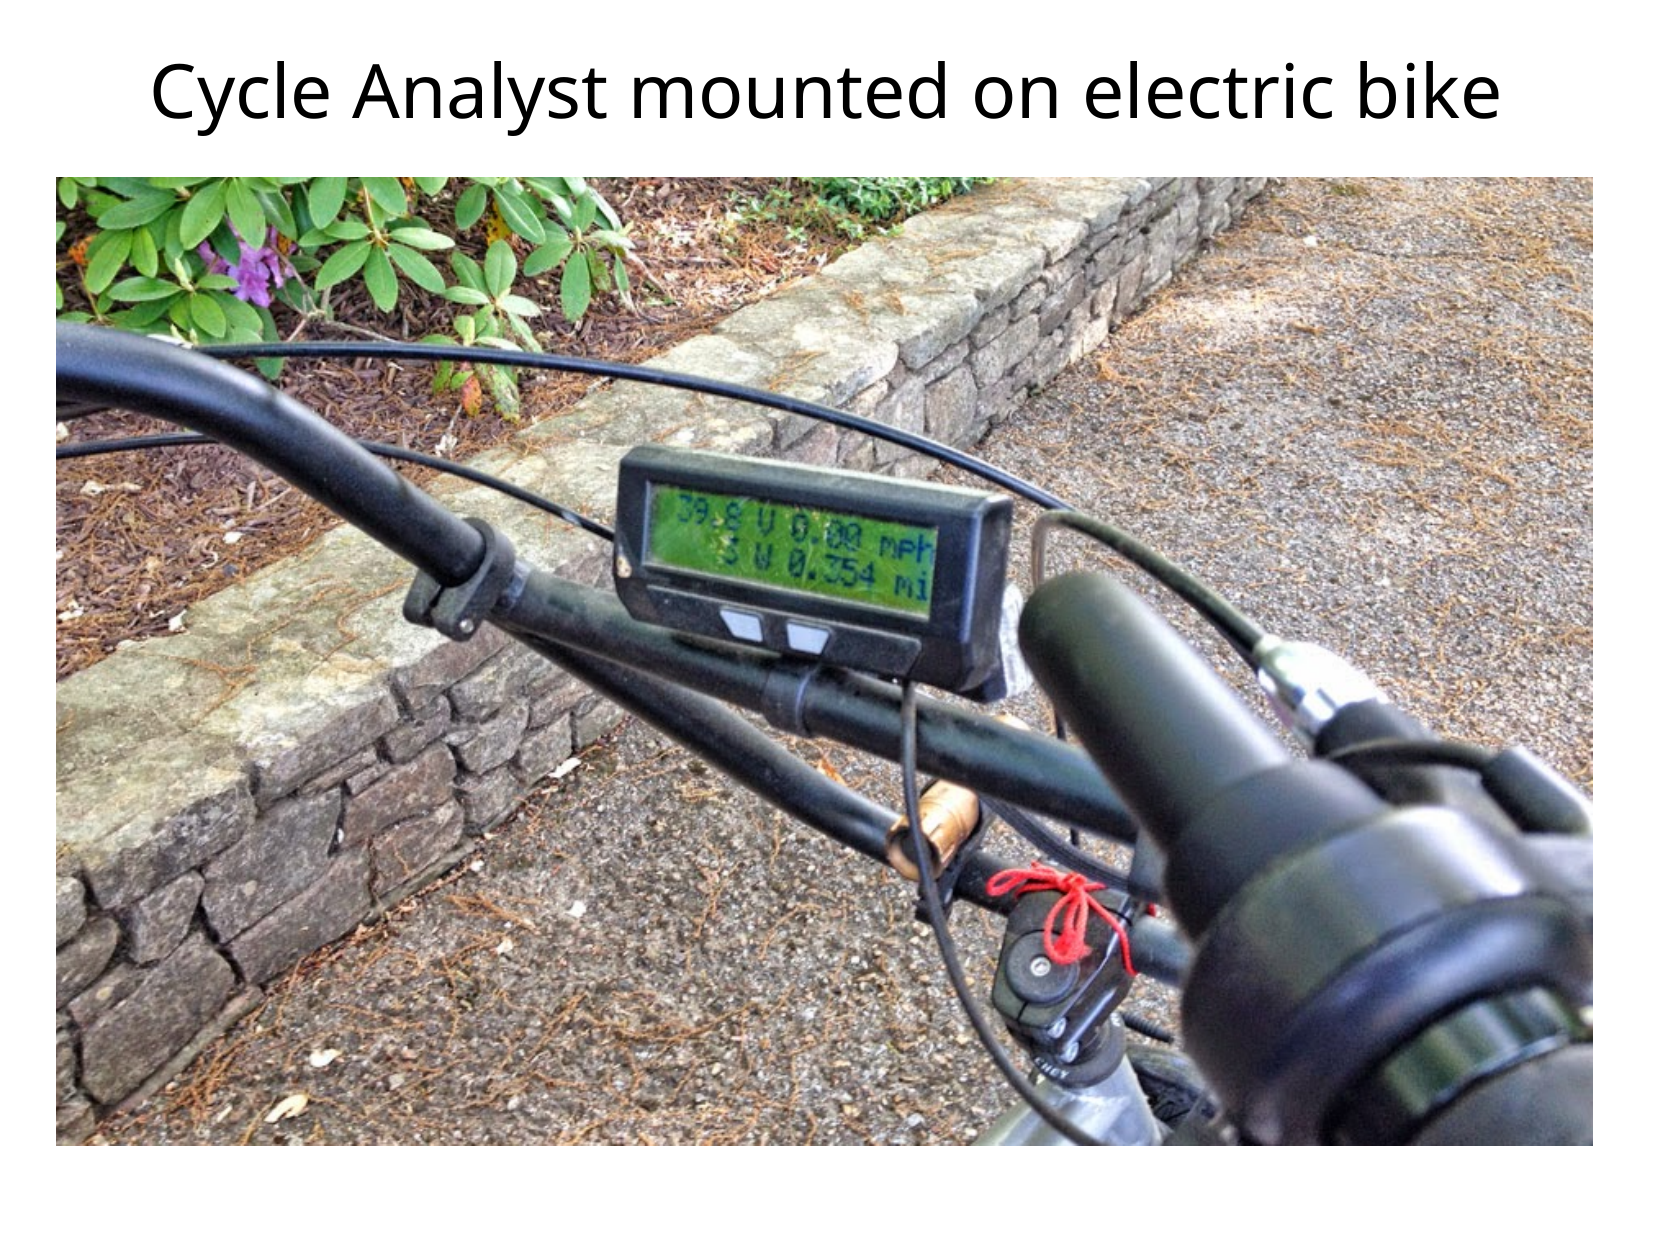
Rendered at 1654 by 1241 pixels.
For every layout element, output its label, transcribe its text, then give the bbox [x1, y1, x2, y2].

title Cycle Analyst mounted on electric bike [82, 49, 1571, 130]
picture [56, 177, 1593, 1146]
